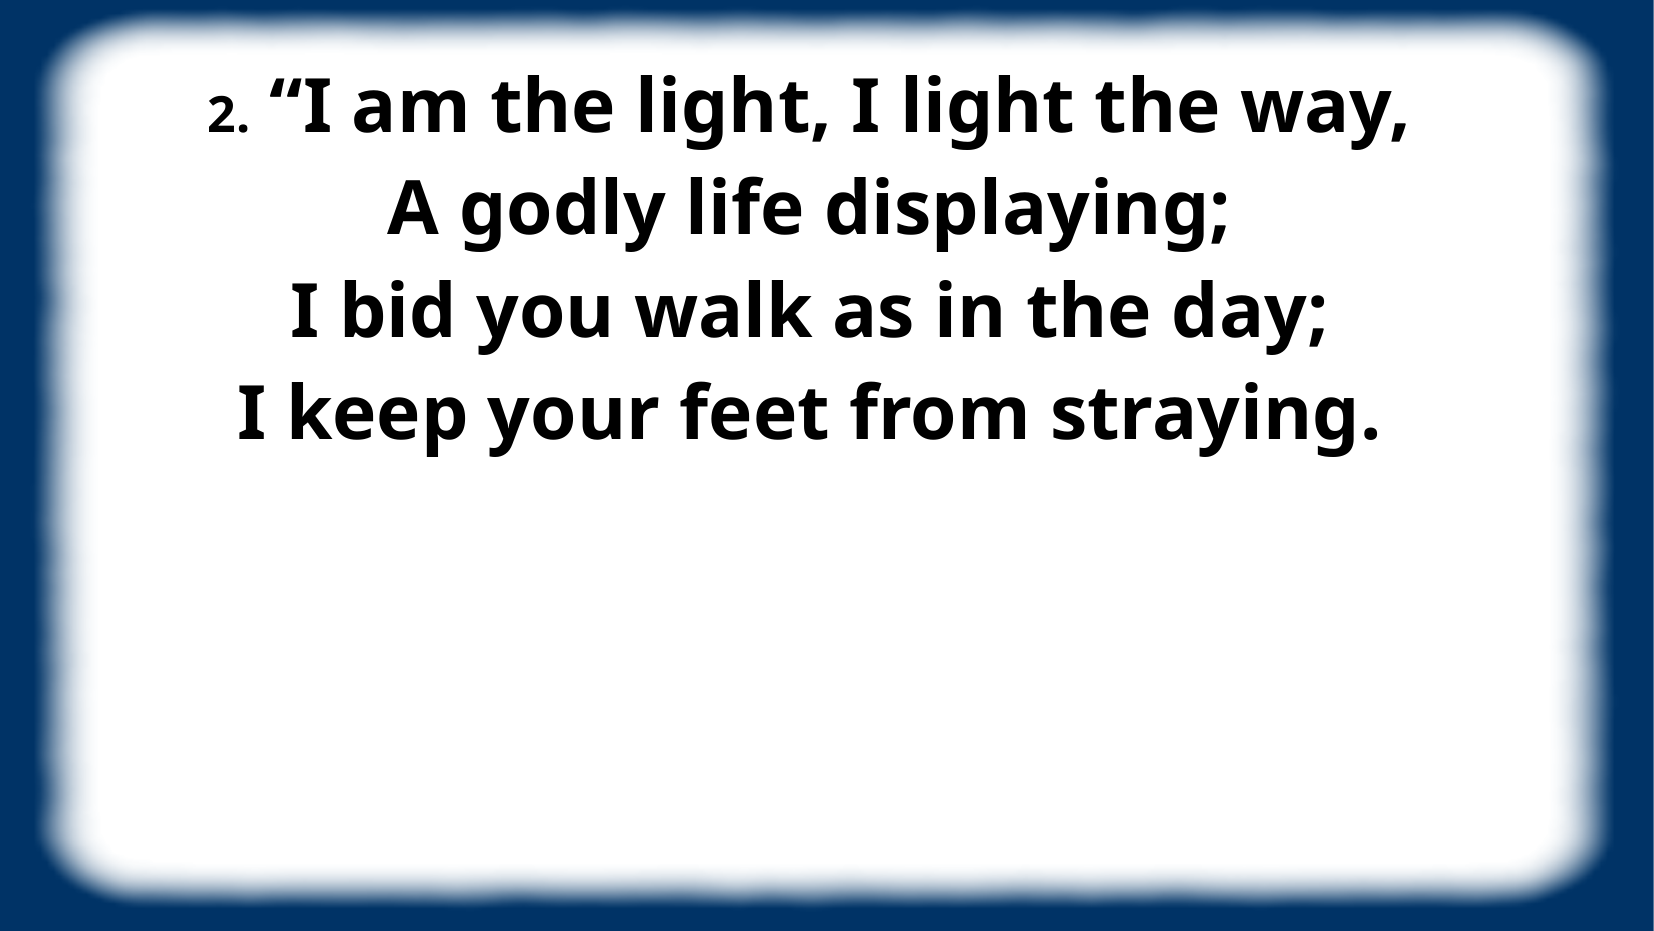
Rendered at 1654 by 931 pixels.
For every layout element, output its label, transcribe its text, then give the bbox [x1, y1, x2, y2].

text_box 2. “I am the light, I light the way, A godly life displaying; I bid you walk as in the day; I keep your feet from straying. [60, 45, 1561, 466]
picture [0, 0, 1654, 931]
